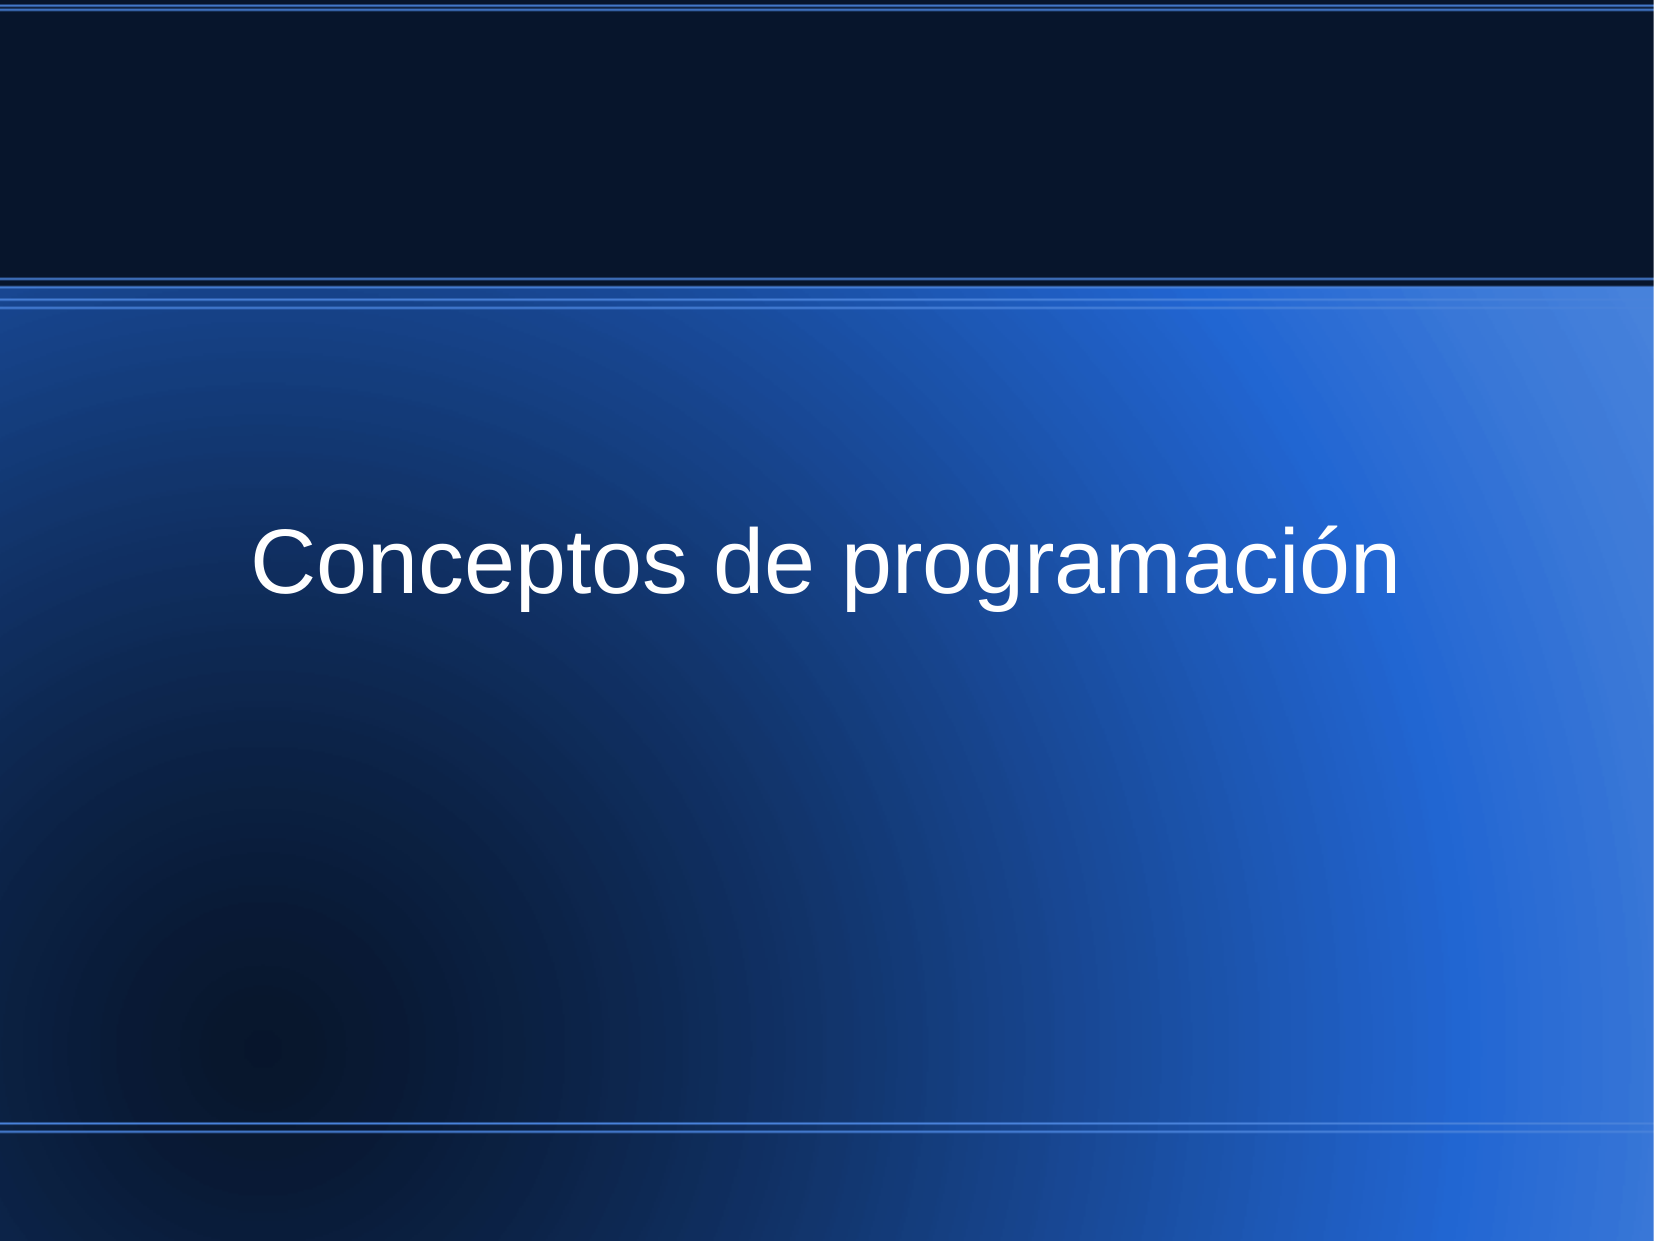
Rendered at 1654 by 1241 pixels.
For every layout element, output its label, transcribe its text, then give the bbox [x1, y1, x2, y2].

subtitle Conceptos de programación [82, 49, 1571, 1075]
picture [0, 0, 1654, 1241]
